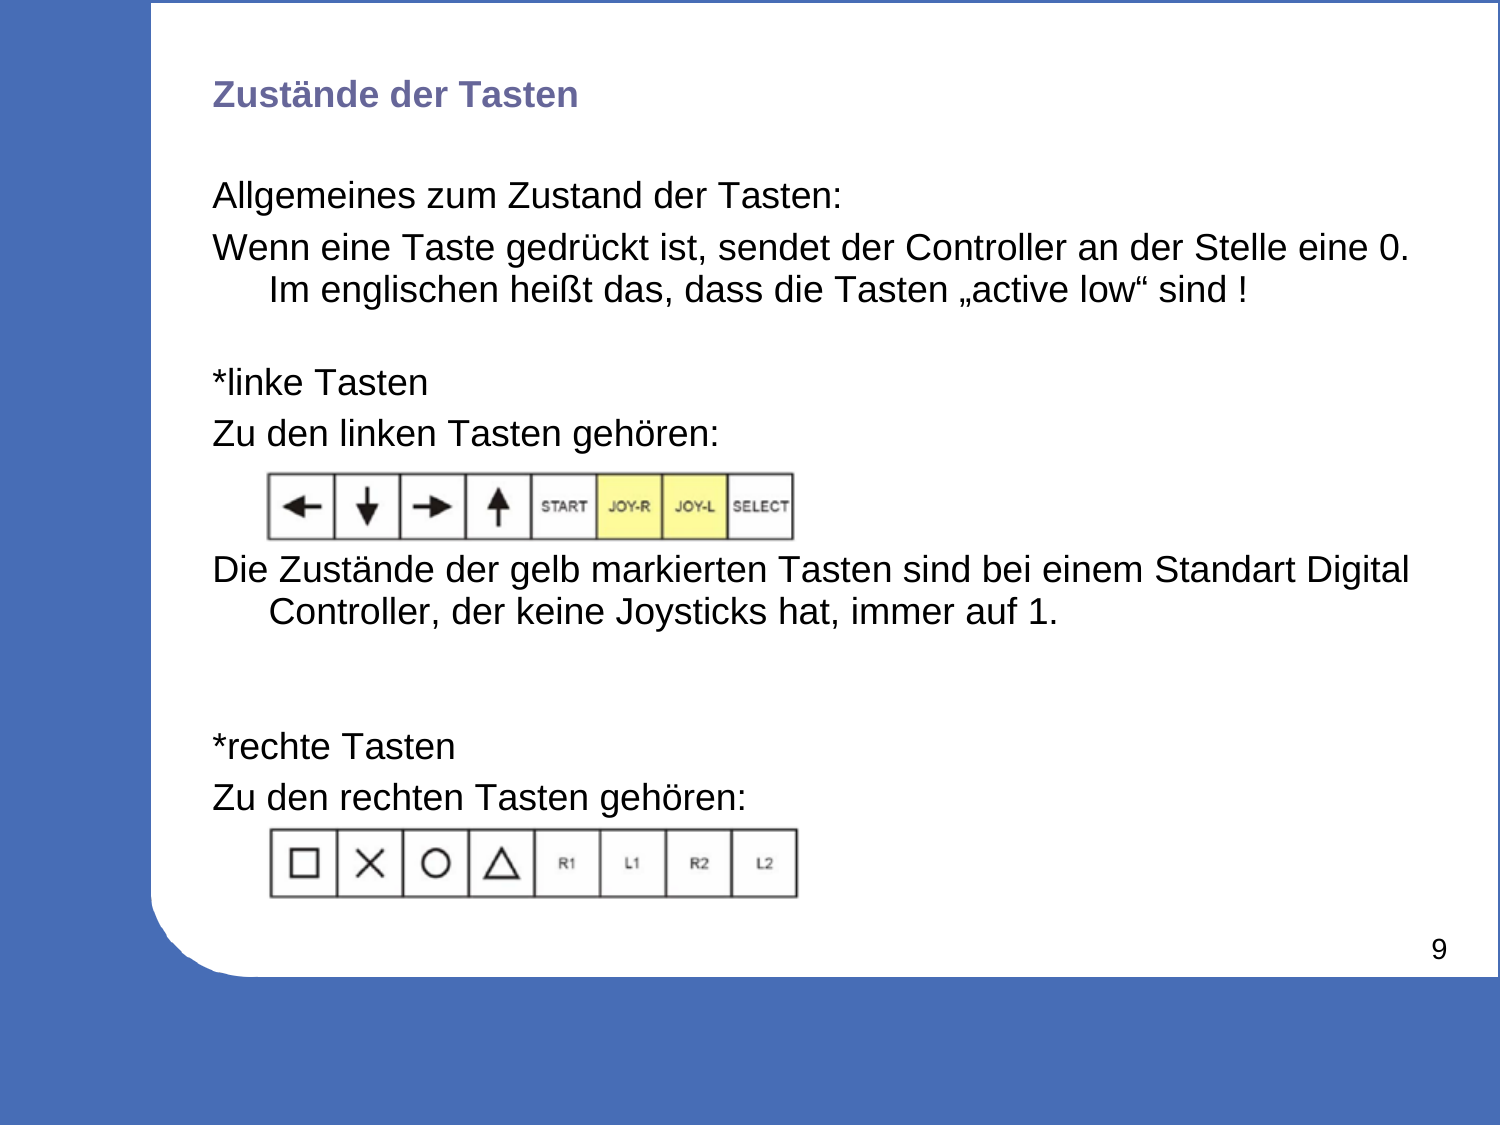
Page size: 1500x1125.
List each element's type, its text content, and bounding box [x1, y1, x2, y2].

title Zustände der Tasten [212, 32, 1447, 156]
list Allgemeines zum Zustand der Tasten: Wenn eine Taste gedrückt ist, sendet der Controller an der Stelle eine 0. Im englischen heißt das, dass die Tasten „active low“ sind ! *linke Tasten Zu den linken Tasten gehören: Die Zustände der gelb markierten Tasten sind bei einem Standart Digital Controller, der keine Joysticks hat, immer auf 1. *rechte Tasten Zu den rechten Tasten gehören: [212, 174, 1448, 826]
picture [0, 0, 1500, 1125]
